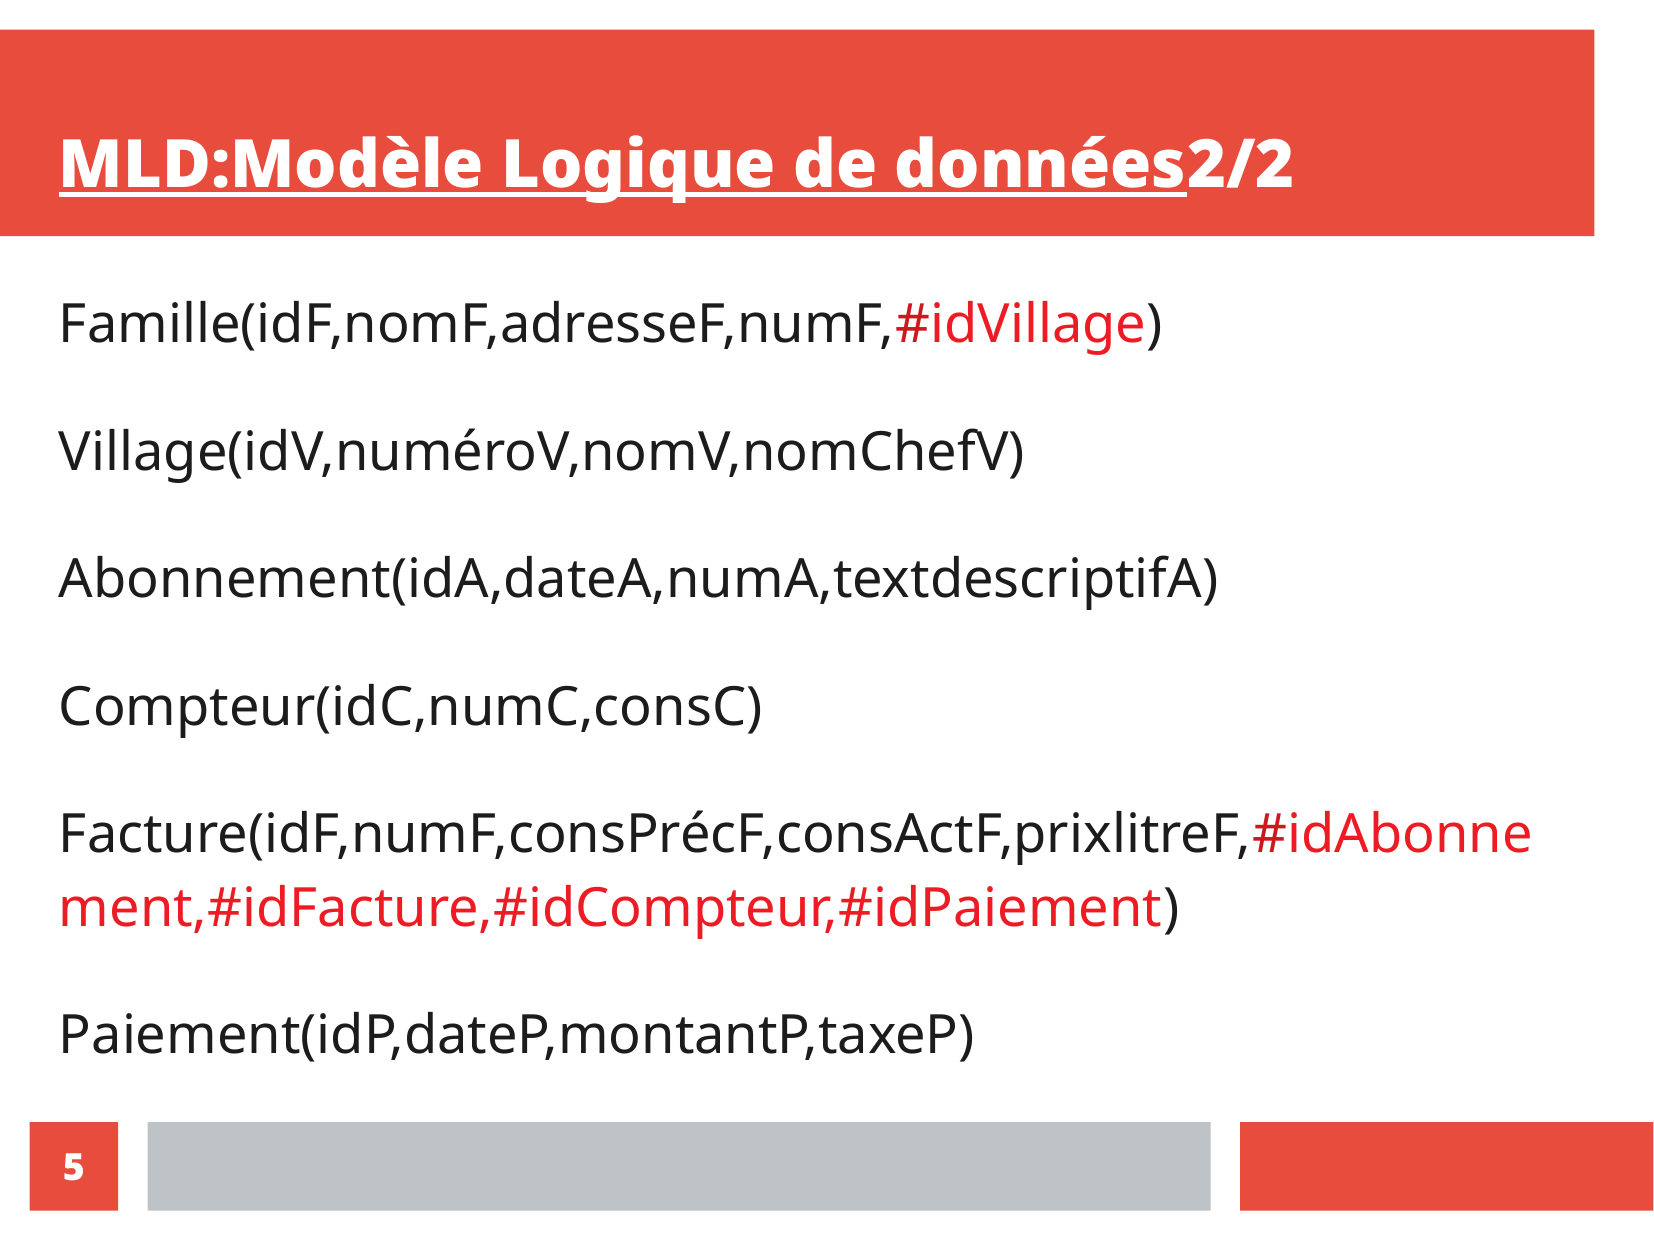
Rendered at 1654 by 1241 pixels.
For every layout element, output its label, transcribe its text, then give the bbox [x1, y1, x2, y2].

list Famille(idF,nomF,adresseF,numF,#idVillage) Village(idV,numéroV,nomV,nomChefV) Abonnement(idA,dateA,numA,textdescriptifA) Compteur(idC,numC,consC) Facture(idF,numF,consPrécF,consActF,prixlitreF,#idAbonnement,#idFacture,#idCompteur,#idPaiement) Paiement(idP,dateP,montantP,taxeP) [59, 284, 1565, 1125]
title MLD:Modèle Logique de données2/2 [59, 59, 1595, 207]
